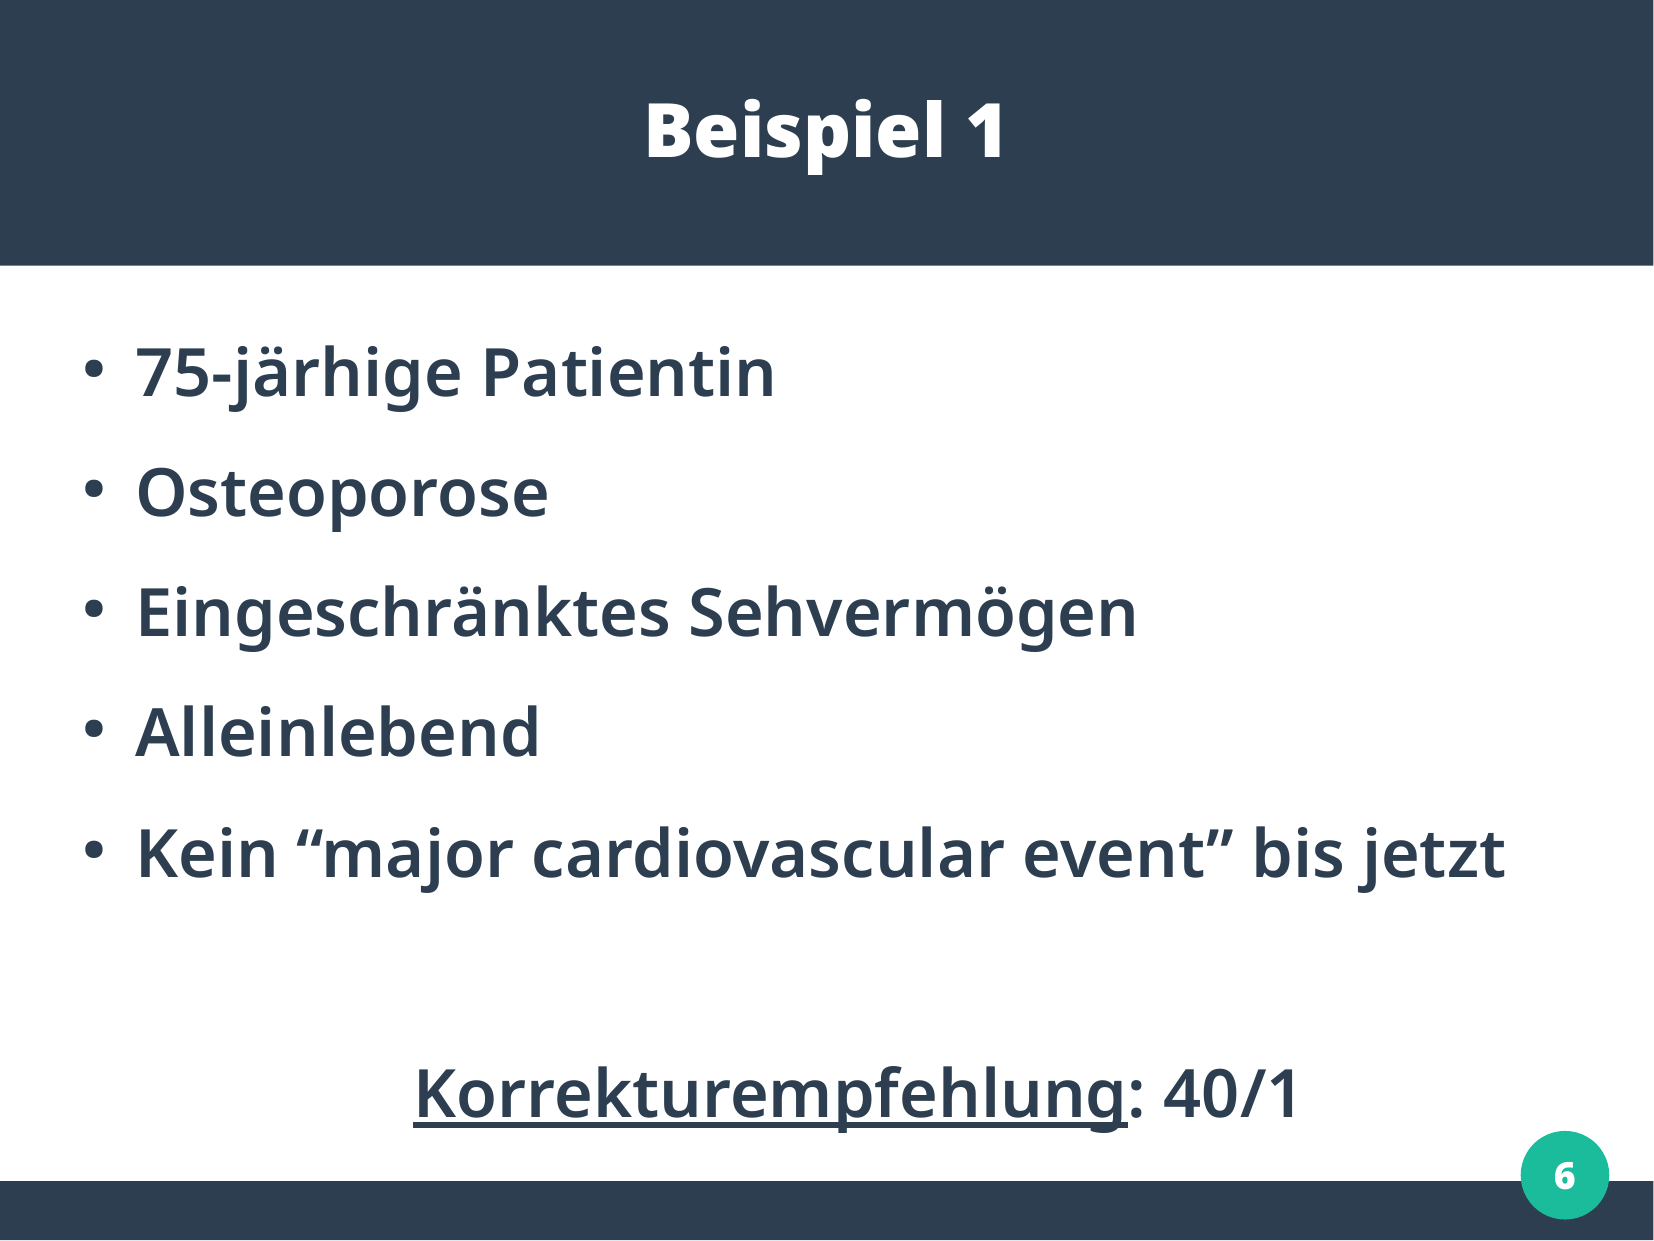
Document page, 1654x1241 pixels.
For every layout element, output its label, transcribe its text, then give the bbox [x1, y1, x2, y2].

list 75-järhige Patientin Osteoporose Eingeschränktes Sehvermögen Alleinlebend Kein “major cardiovascular event” bis jetzt Korrekturempfehlung: 40/1 [64, 324, 1600, 1152]
title Beispiel 1 [59, 49, 1595, 207]
